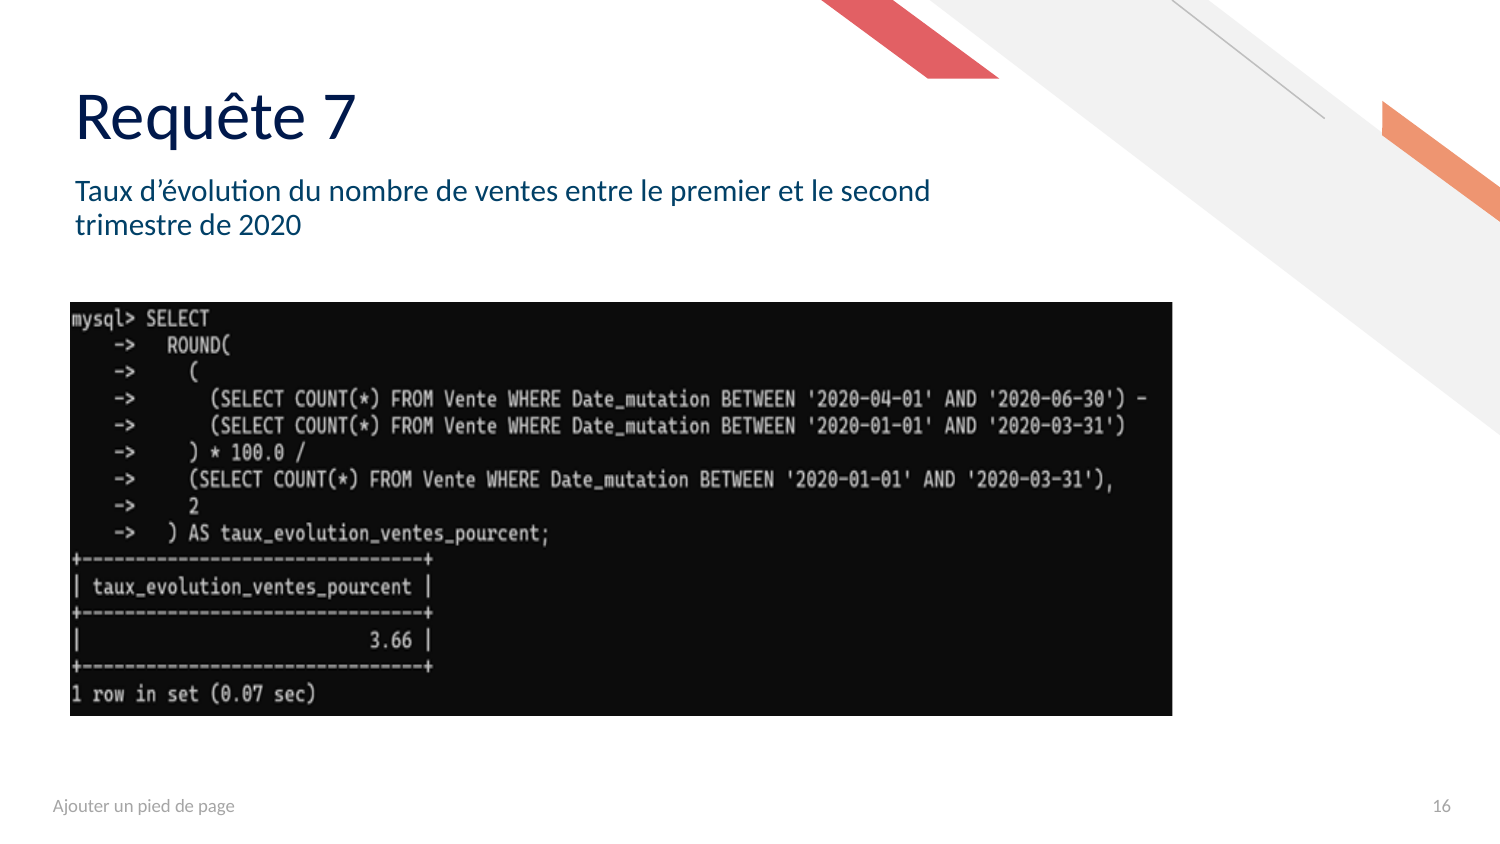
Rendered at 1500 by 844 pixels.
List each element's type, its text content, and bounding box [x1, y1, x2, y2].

slide_number <numéro> [1371, 782, 1463, 827]
title Requête 7 [63, 13, 1090, 155]
list Taux d’évolution du nombre de ventes entre le premier et le second trimestre de 2020 [64, 169, 971, 245]
footer Ajouter un pied de page [41, 782, 548, 827]
picture [69, 300, 1173, 716]
